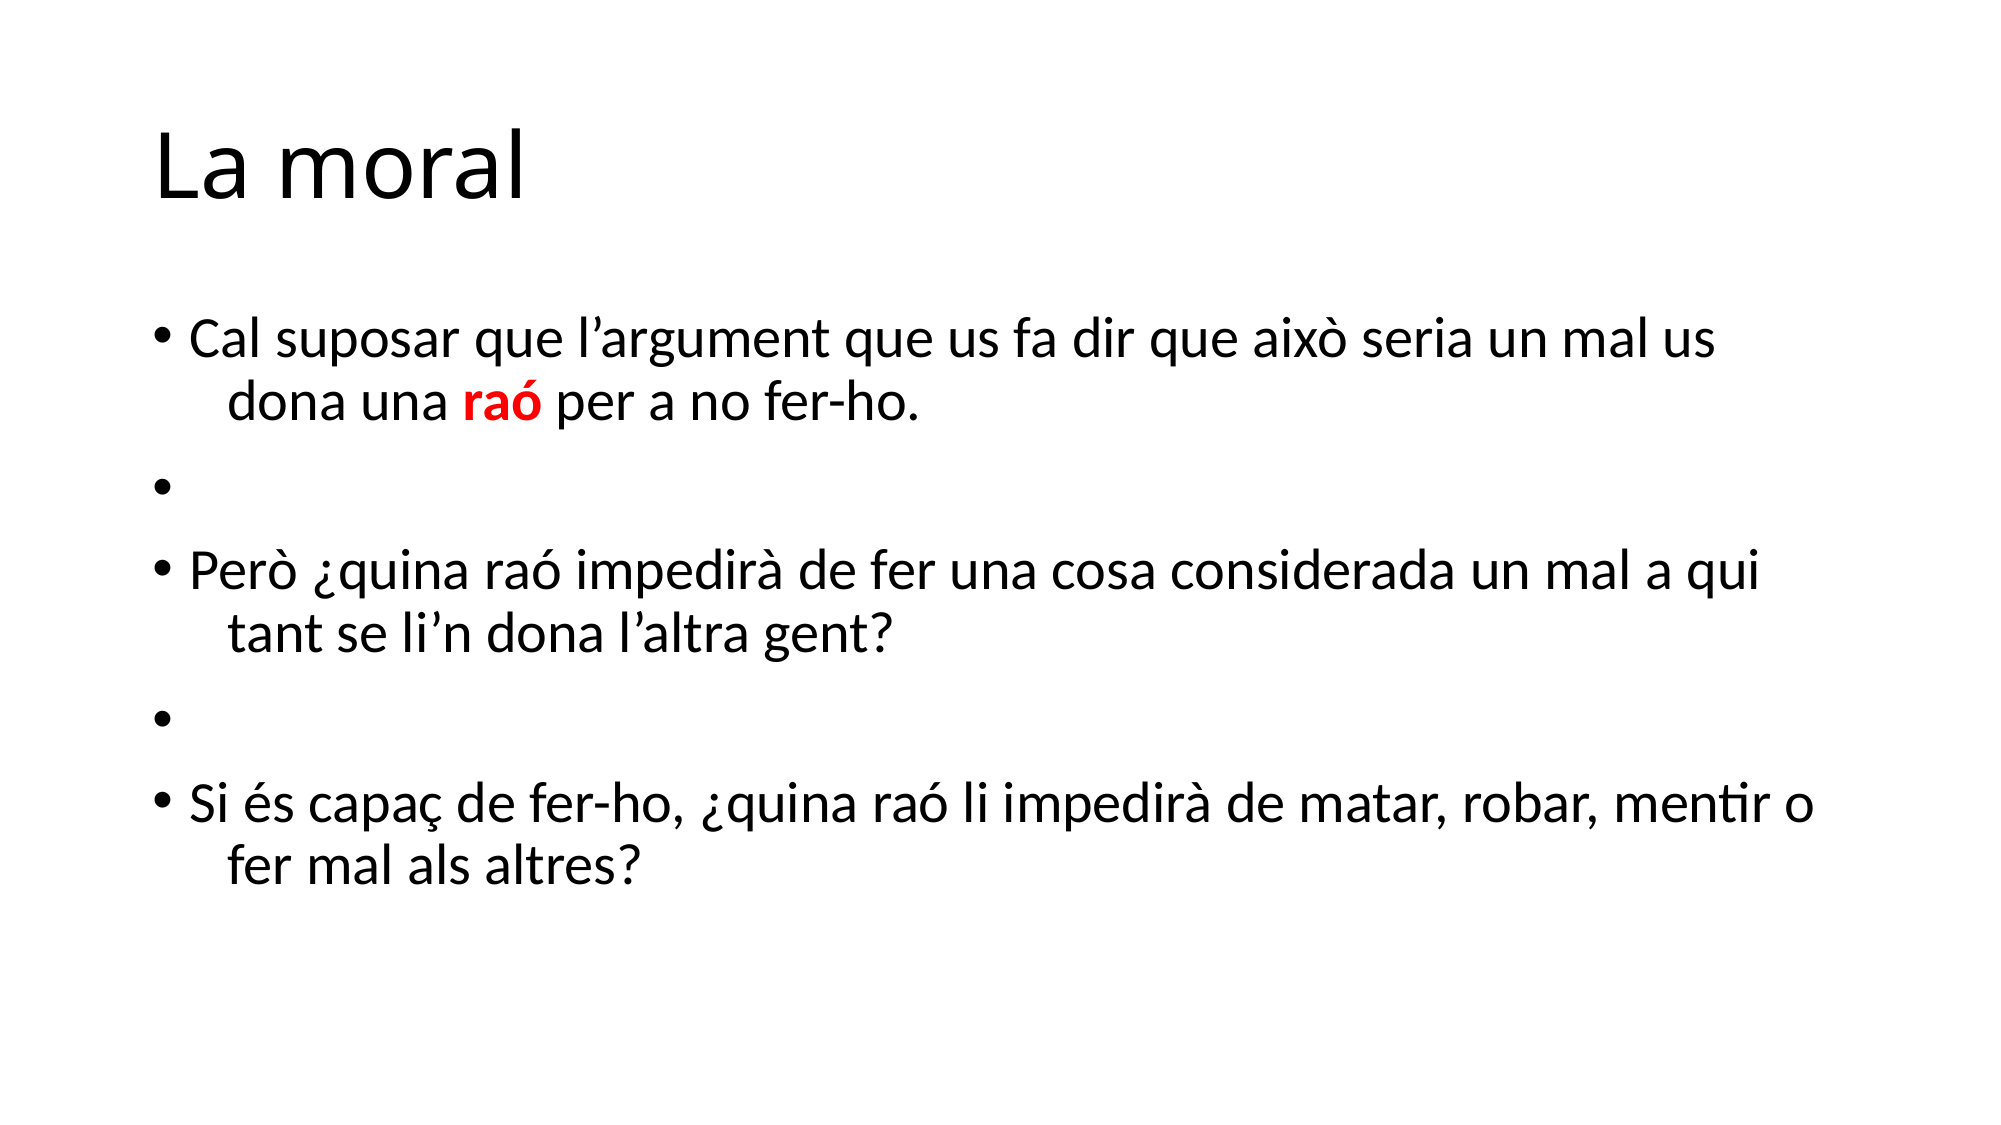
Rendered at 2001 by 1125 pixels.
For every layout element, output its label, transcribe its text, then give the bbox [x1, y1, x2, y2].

title La moral [137, 59, 1863, 278]
list Cal suposar que l’argument que us fa dir que això seria un mal us dona una raó per a no fer-ho. Però ¿quina raó impedirà de fer una cosa considerada un mal a qui tant se li’n dona l’altra gent? Si és capaç de fer-ho, ¿quina raó li impedirà de matar, robar, mentir o fer mal als altres? [137, 299, 1863, 1014]
